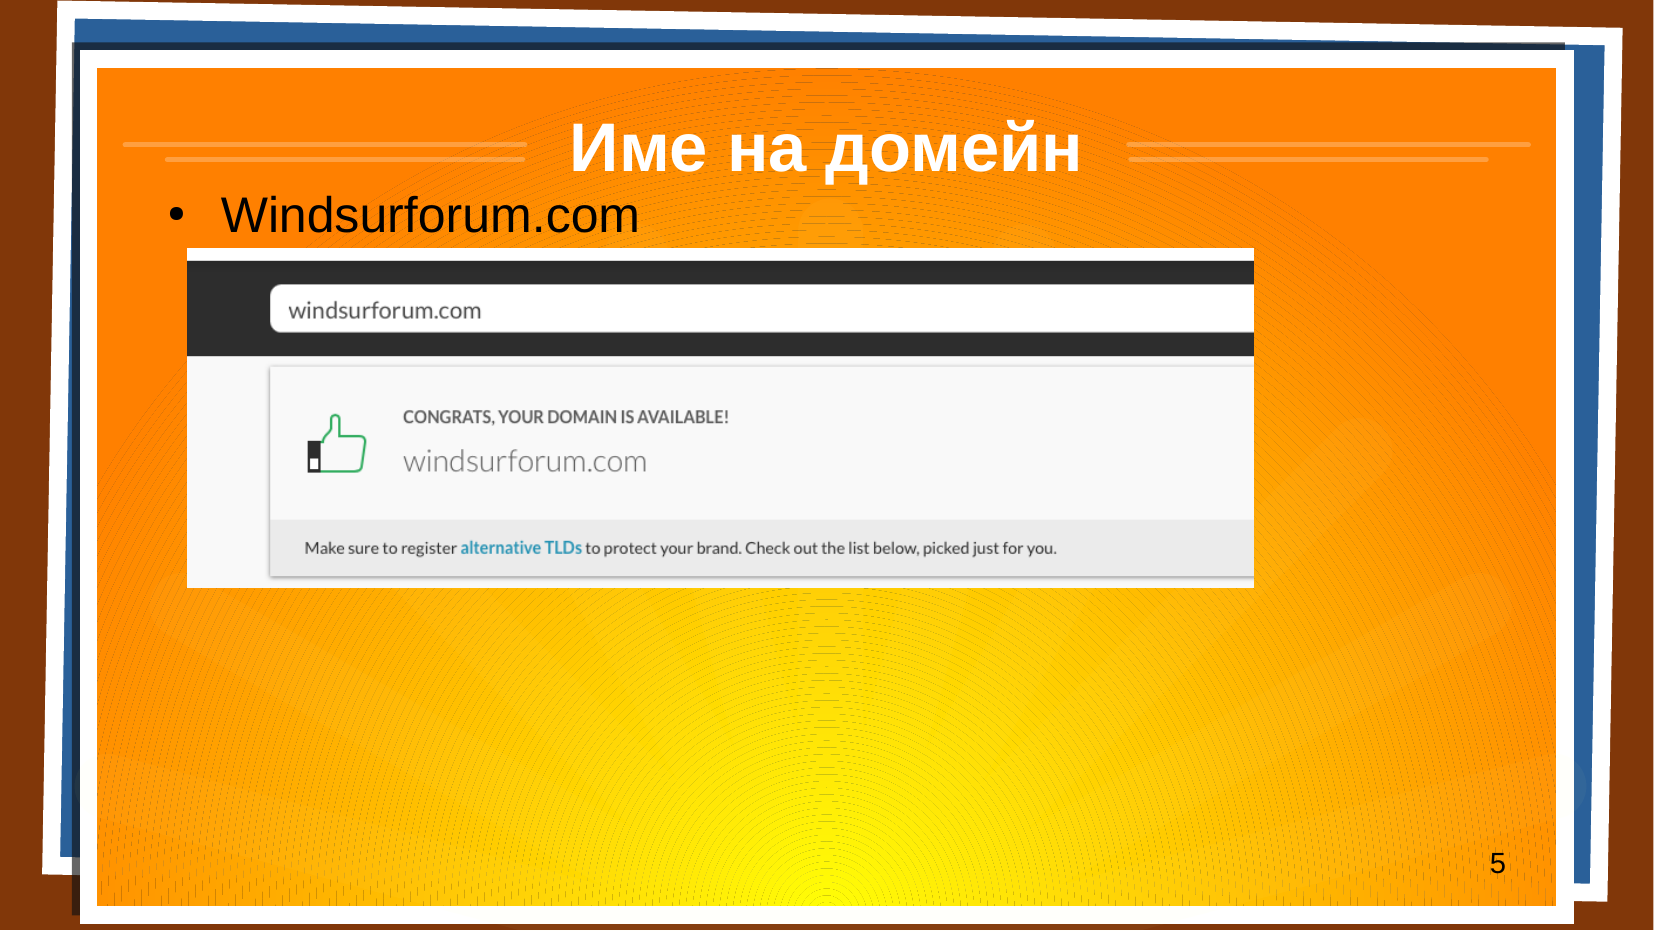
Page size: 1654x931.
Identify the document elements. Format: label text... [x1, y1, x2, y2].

picture [187, 248, 1254, 588]
list Windsurforum.com [150, 187, 1509, 779]
title Име на домейн [531, 73, 1123, 187]
